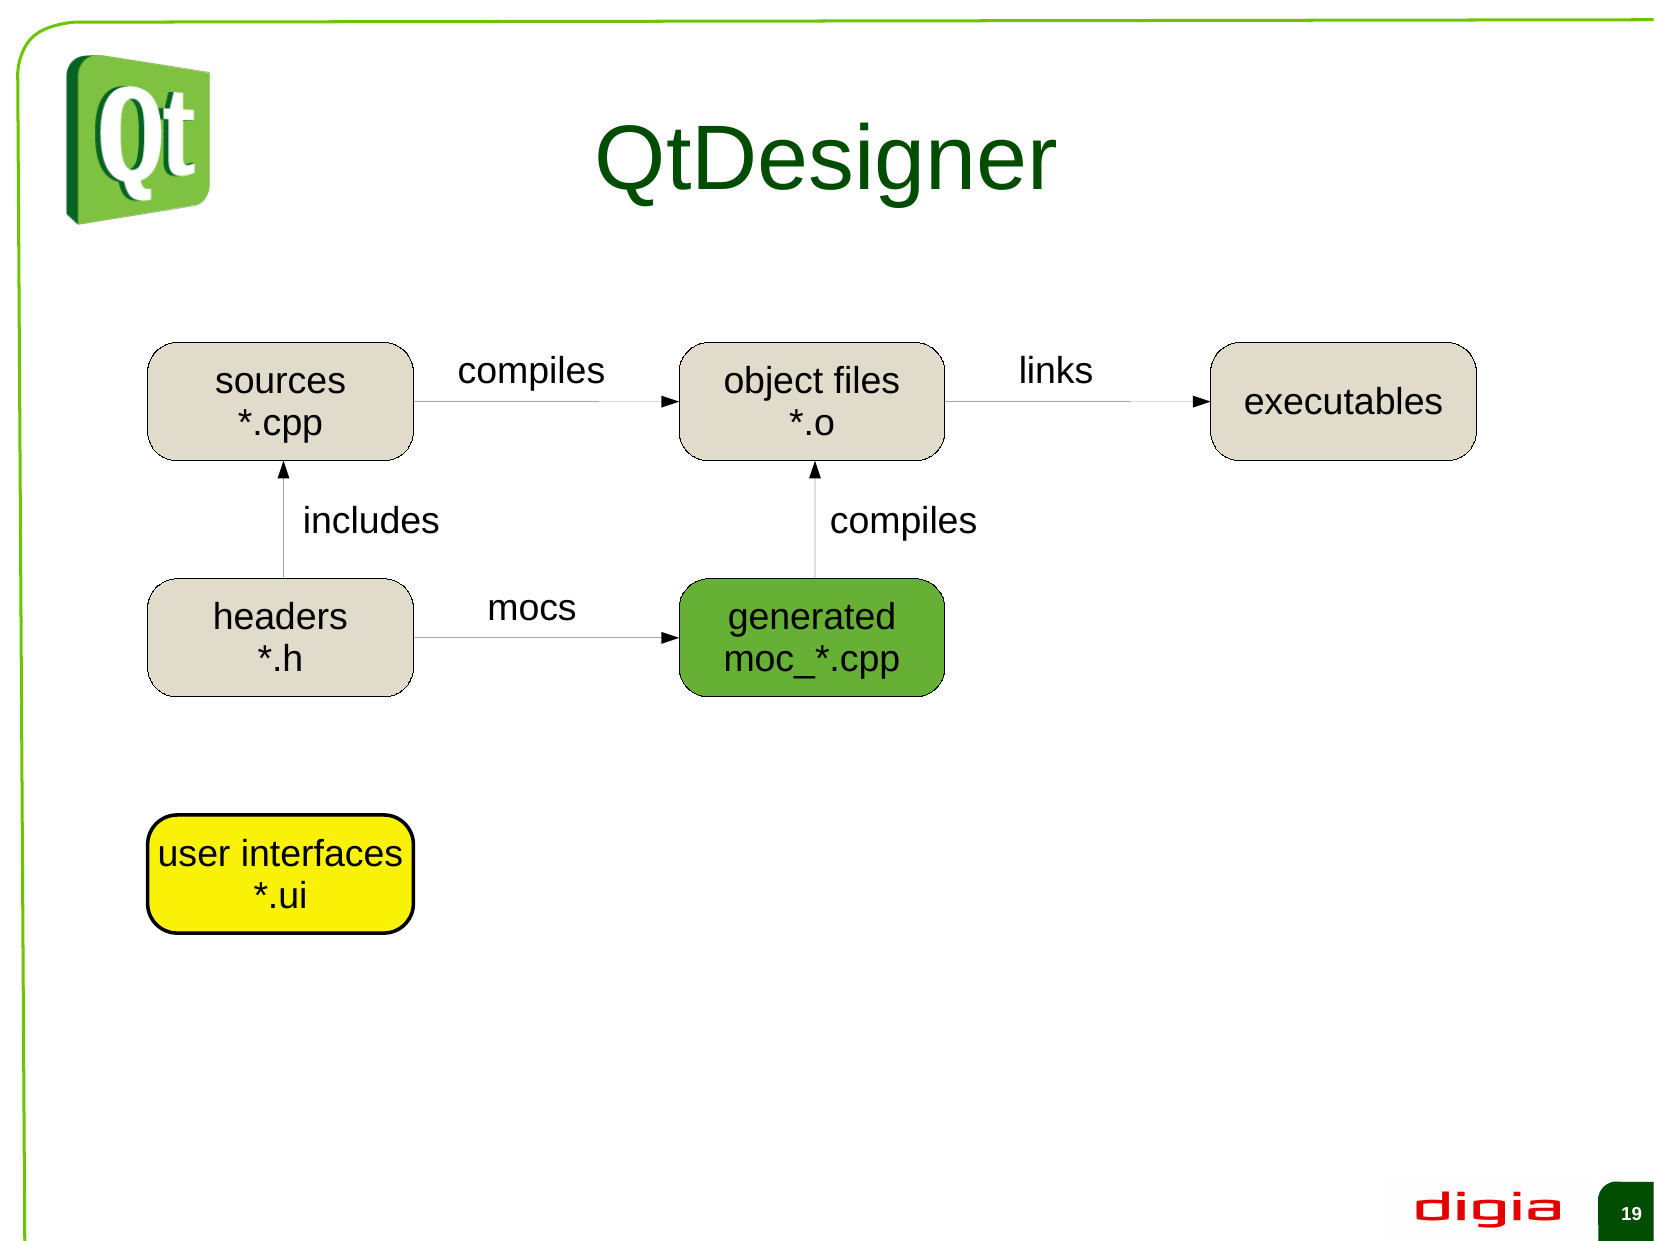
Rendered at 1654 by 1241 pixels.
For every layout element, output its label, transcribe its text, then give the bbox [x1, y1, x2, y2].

text_box includes [288, 492, 455, 550]
title QtDesigner [82, 56, 1571, 250]
text_box links [1003, 342, 1182, 400]
text_box mocs [472, 578, 650, 638]
text_box headers *.h [147, 578, 414, 697]
text_box compiles [442, 342, 650, 400]
text_box generated moc_*.cpp [679, 578, 945, 697]
text_box sources *.cpp [147, 342, 414, 461]
text_box executables [1210, 342, 1477, 461]
text_box compiles [816, 492, 1034, 550]
text_box user interfaces *.ui [147, 814, 414, 934]
text_box object files *.o [679, 342, 945, 461]
